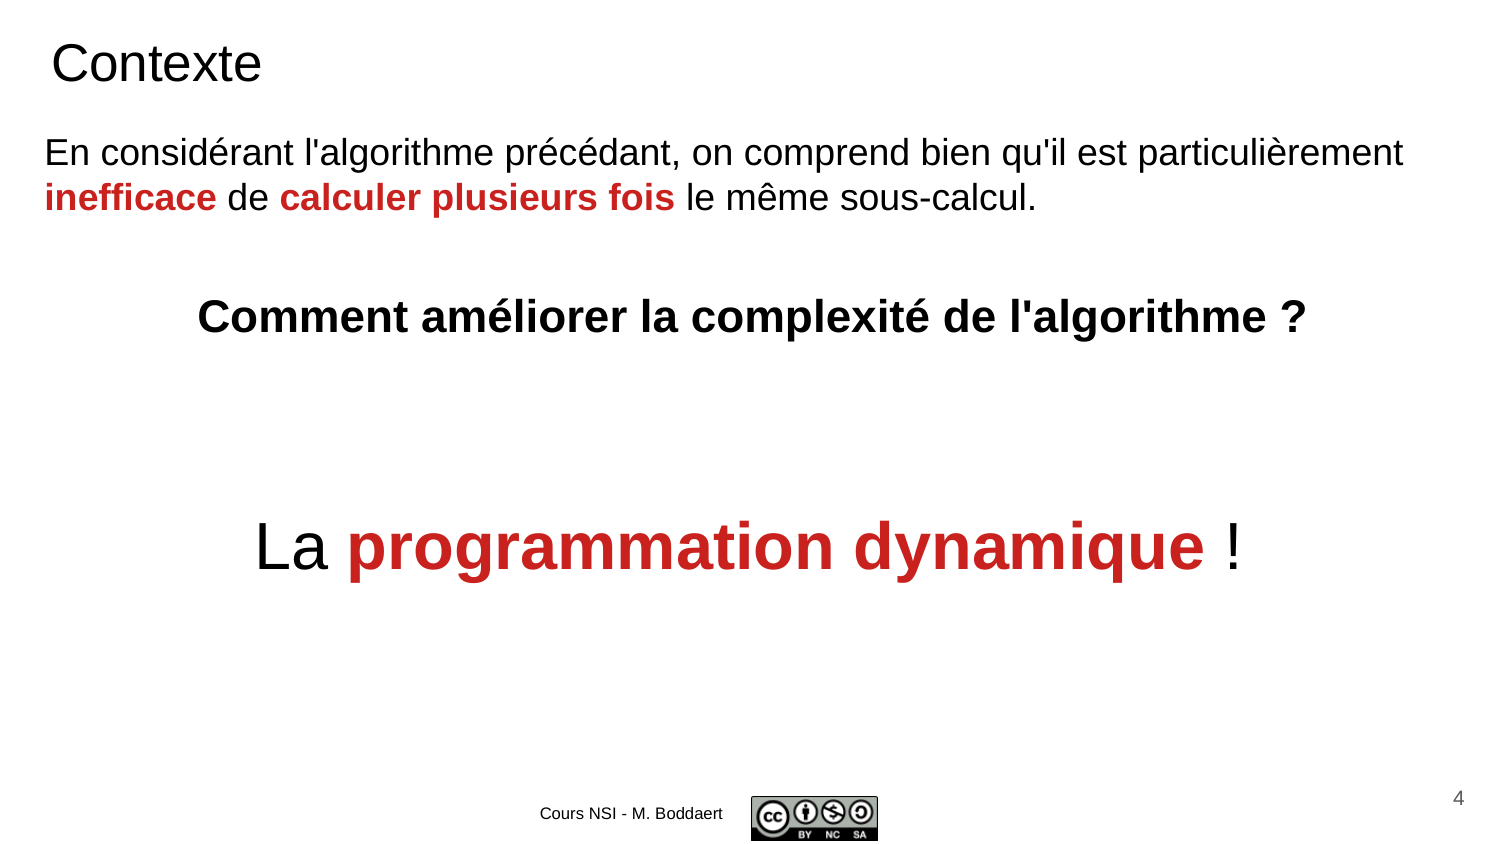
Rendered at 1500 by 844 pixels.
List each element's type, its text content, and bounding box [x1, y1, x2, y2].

picture [751, 796, 878, 841]
text_box En considérant l'algorithme précédant, on comprend bien qu'il est particulièrement inefficace de calculer plusieurs fois le même sous-calcul. Comment améliorer la complexité de l'algorithme ? [29, 120, 1477, 296]
title Contexte [51, 13, 1449, 108]
slide_number <numéro> [1389, 764, 1480, 830]
text_box La programmation dynamique ! [239, 501, 1241, 595]
